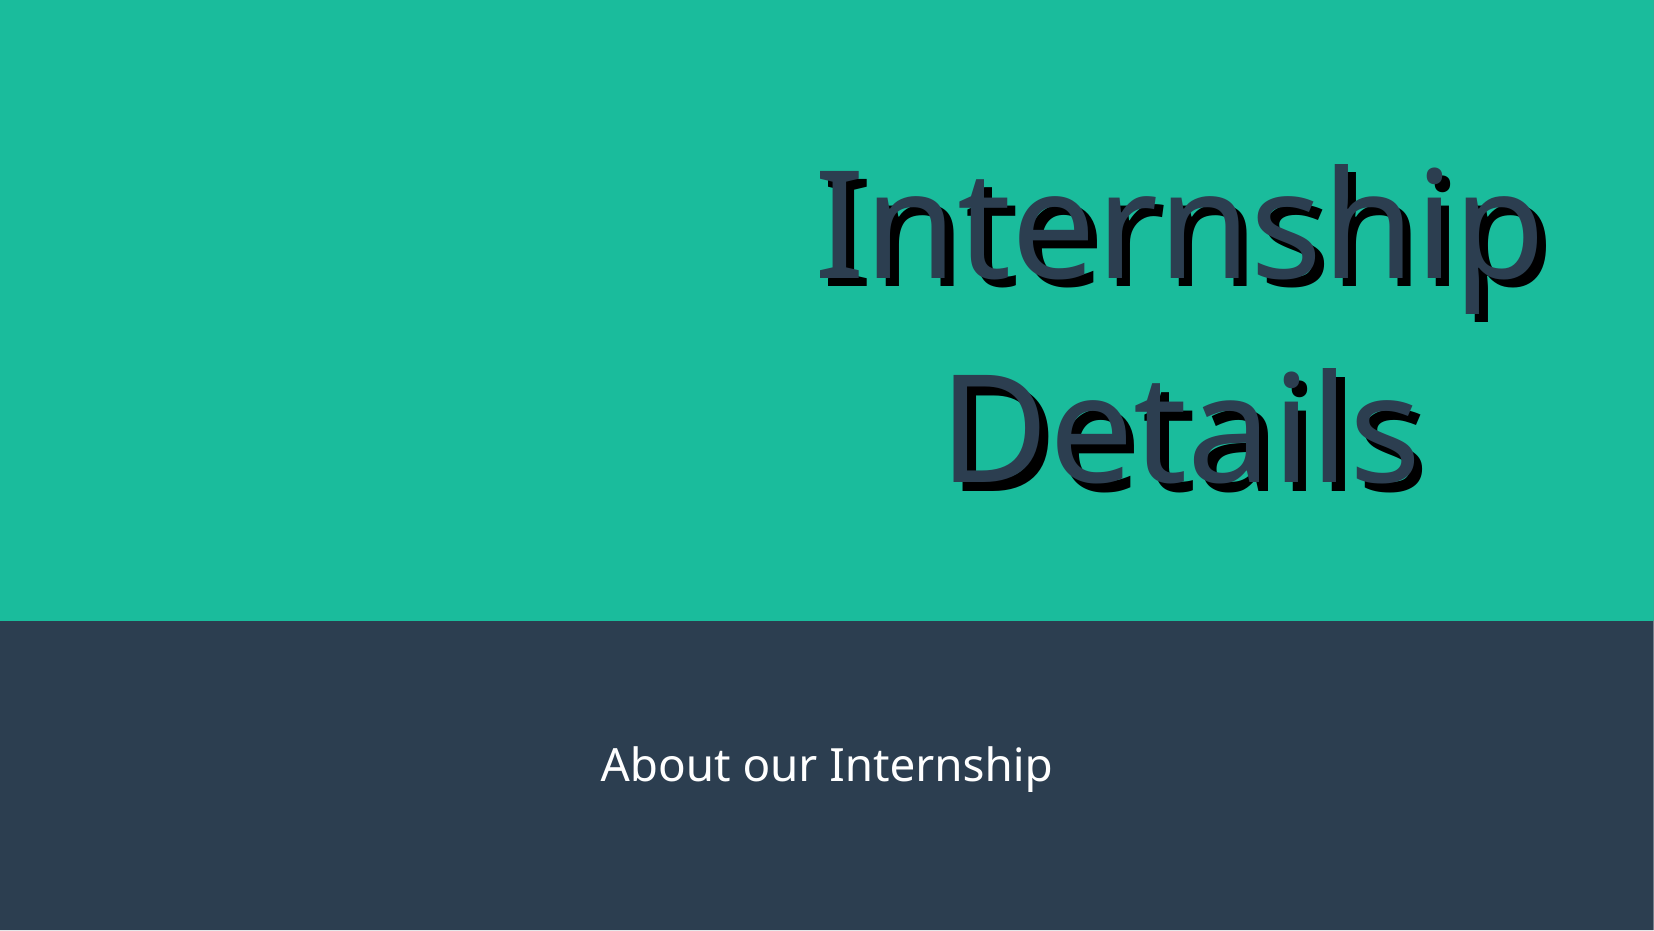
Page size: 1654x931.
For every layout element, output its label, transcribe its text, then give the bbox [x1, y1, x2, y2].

subtitle About our Internship [59, 642, 1595, 886]
text_box Internship Details [773, 242, 1589, 403]
